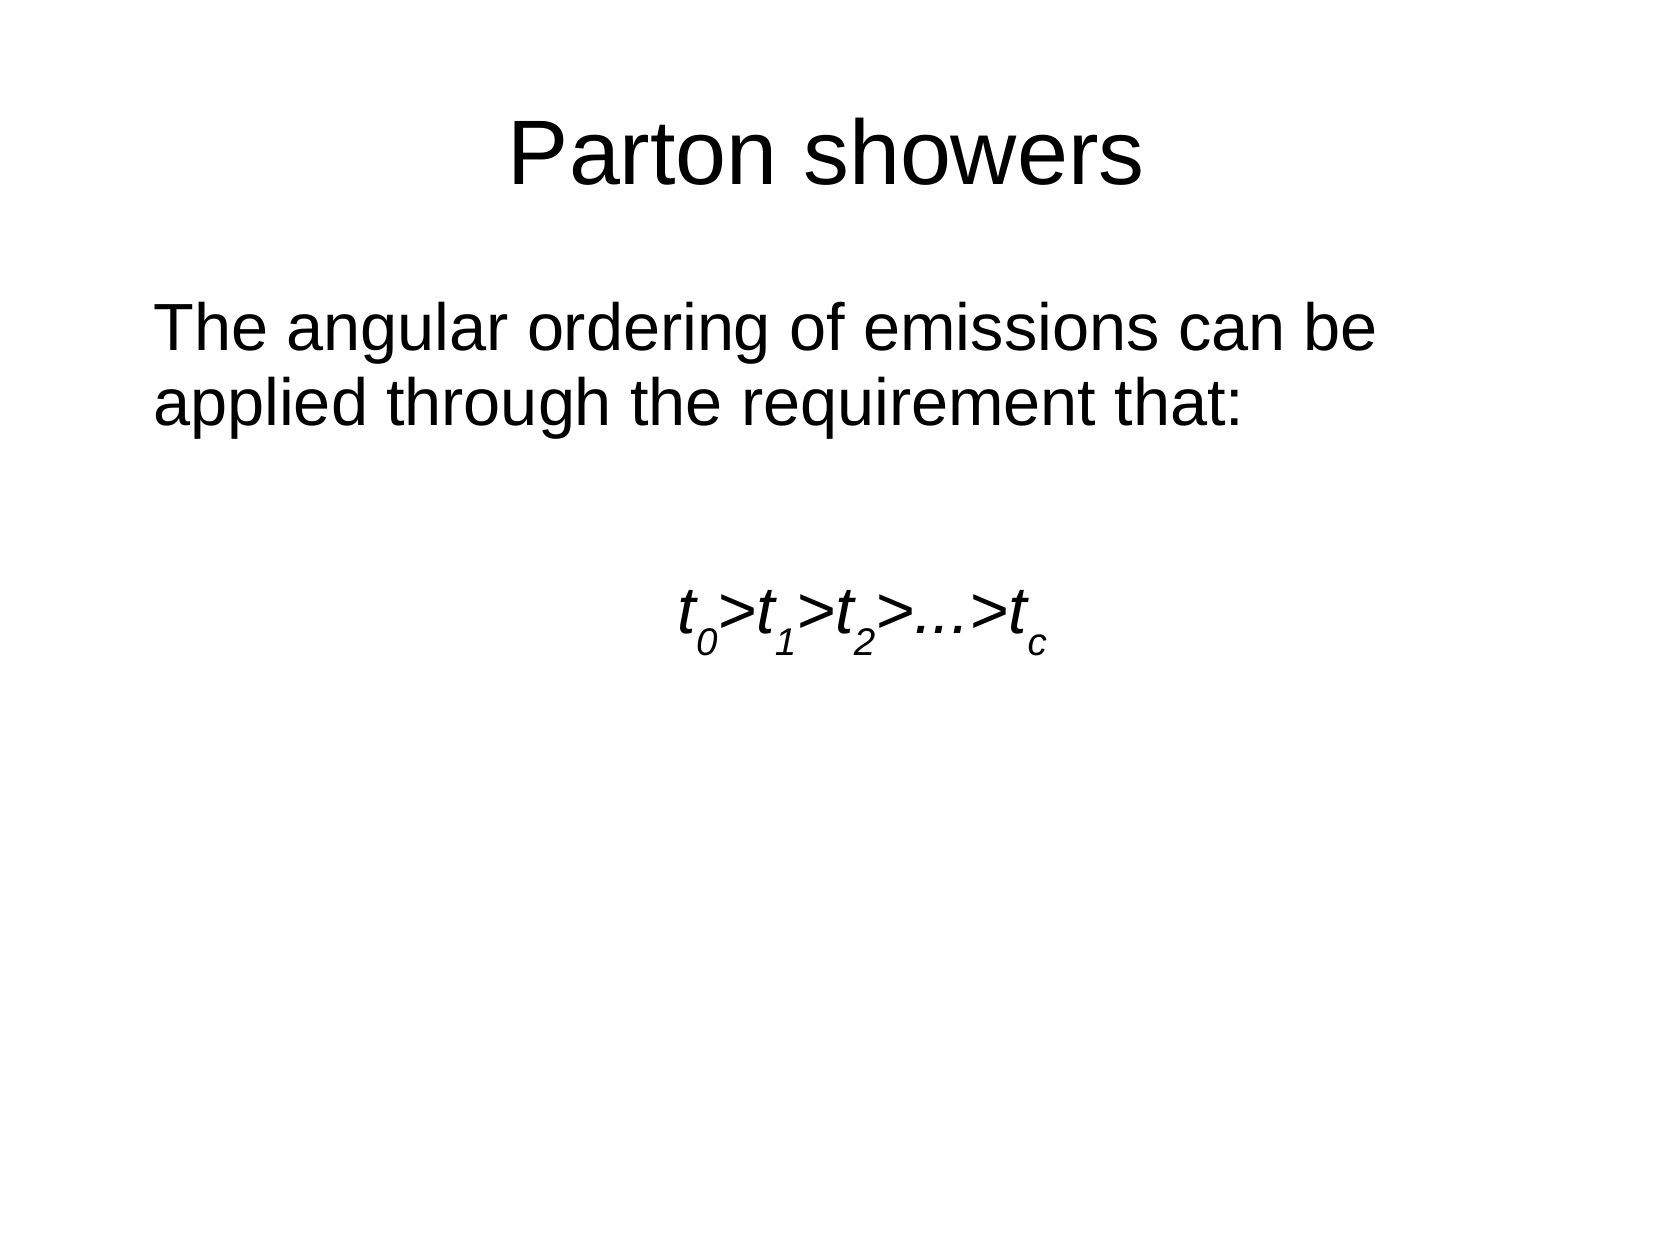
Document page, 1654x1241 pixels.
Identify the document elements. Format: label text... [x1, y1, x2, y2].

list The angular ordering of emissions can be applied through the requirement that: t0>t1>t2>...>tc [82, 290, 1571, 1010]
title Parton showers [82, 49, 1571, 257]
